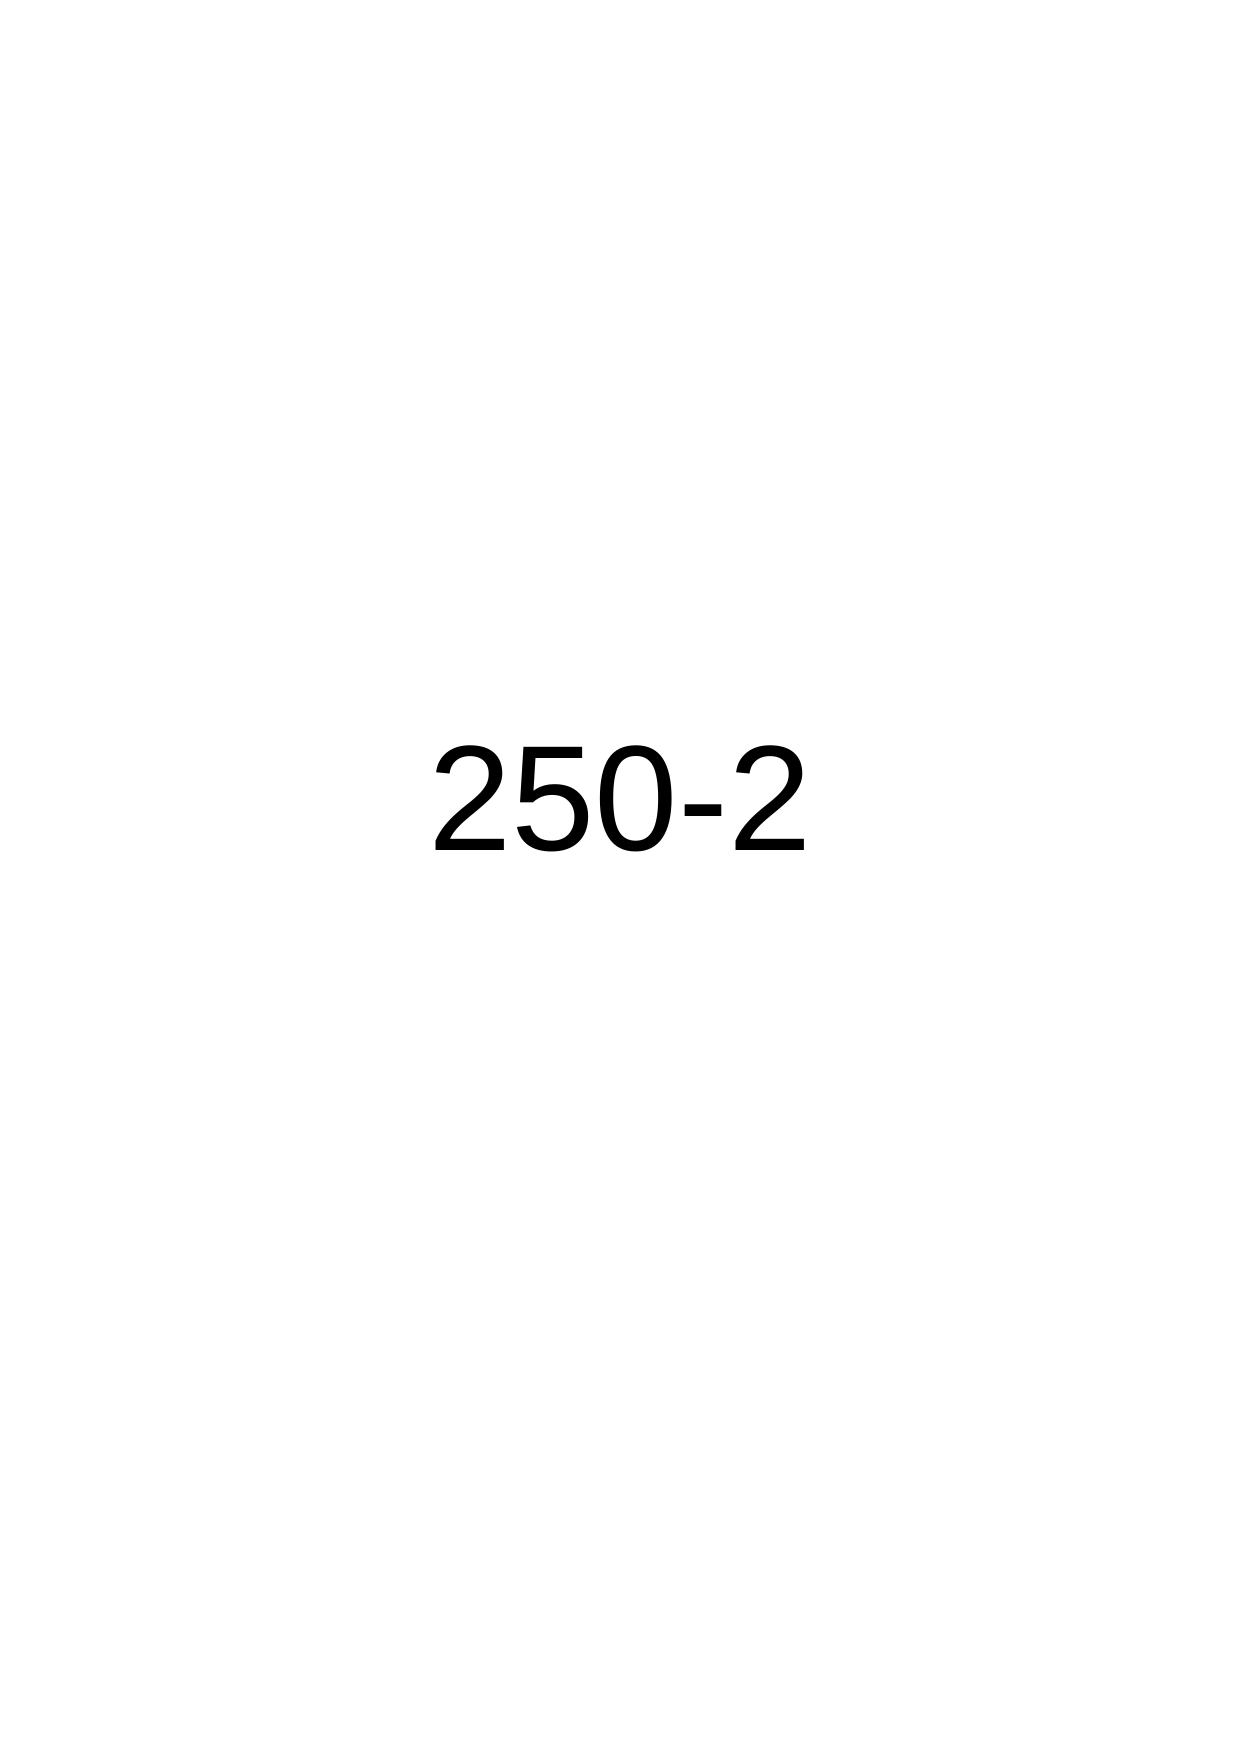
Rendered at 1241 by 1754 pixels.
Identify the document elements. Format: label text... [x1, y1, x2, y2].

text_box 250-2 [59, 640, 1182, 957]
